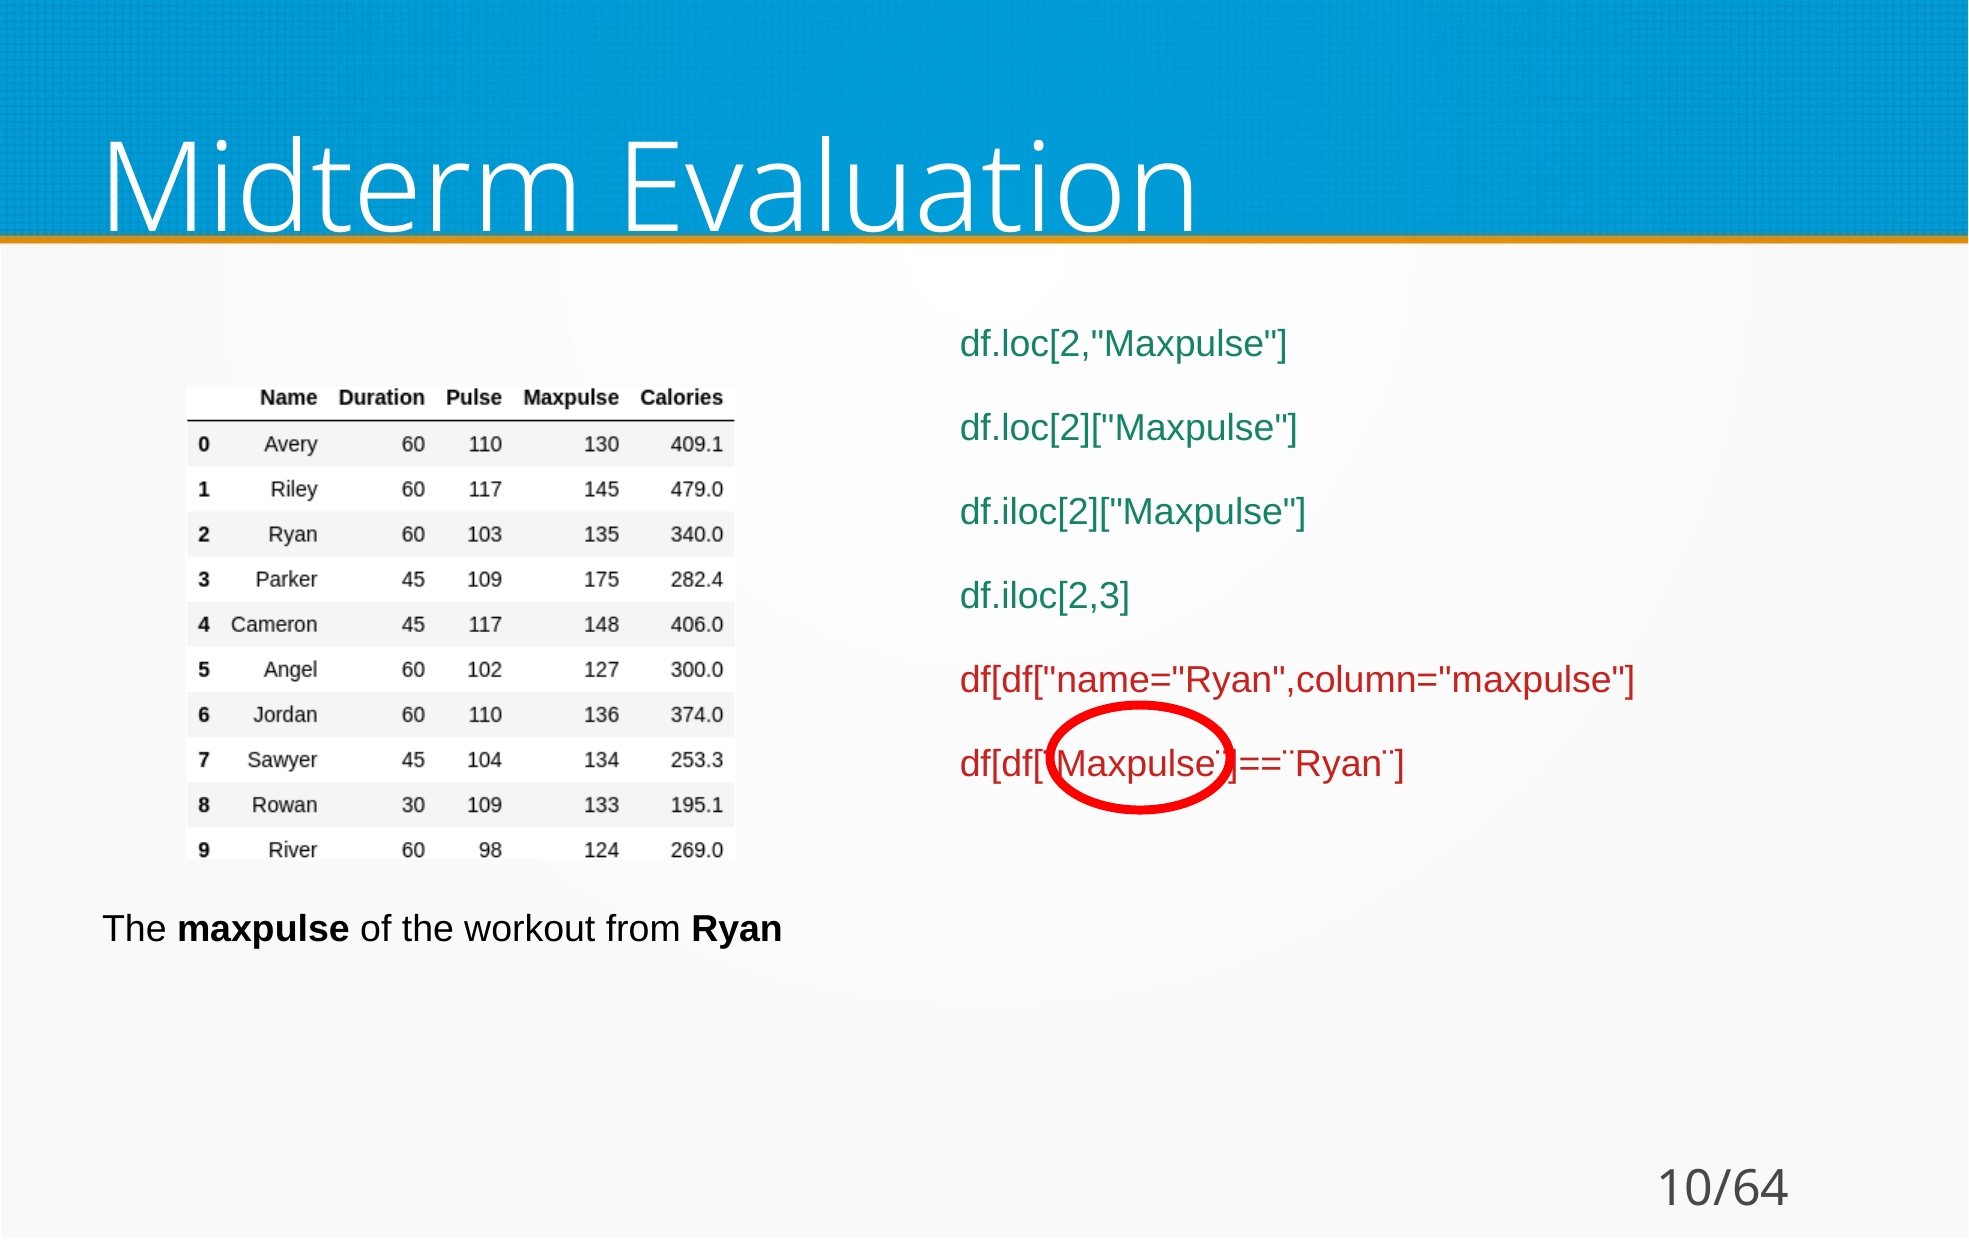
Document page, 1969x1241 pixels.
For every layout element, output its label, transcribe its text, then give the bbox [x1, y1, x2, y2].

text_box df.loc[2,"Maxpulse"] df.loc[2]["Maxpulse"] df.iloc[2]["Maxpulse"] df.iloc[2,3] df[df["name="Ryan",column="maxpulse"] df[df[¨Maxpulse¨]==¨Ryan¨] [1055, 710, 1225, 792]
title Midterm Evaluation [98, 49, 1870, 257]
text_box The maxpulse of the workout from Ryan [15, 900, 871, 957]
picture [0, 233, 1969, 1241]
text_box df.loc[2,"Maxpulse"] df.loc[2]["Maxpulse"] df.iloc[2]["Maxpulse"] df.iloc[2,3] df[df["name="Ryan",column="maxpulse"] df[df[¨Maxpulse¨]==¨Ryan¨] [945, 315, 1861, 792]
